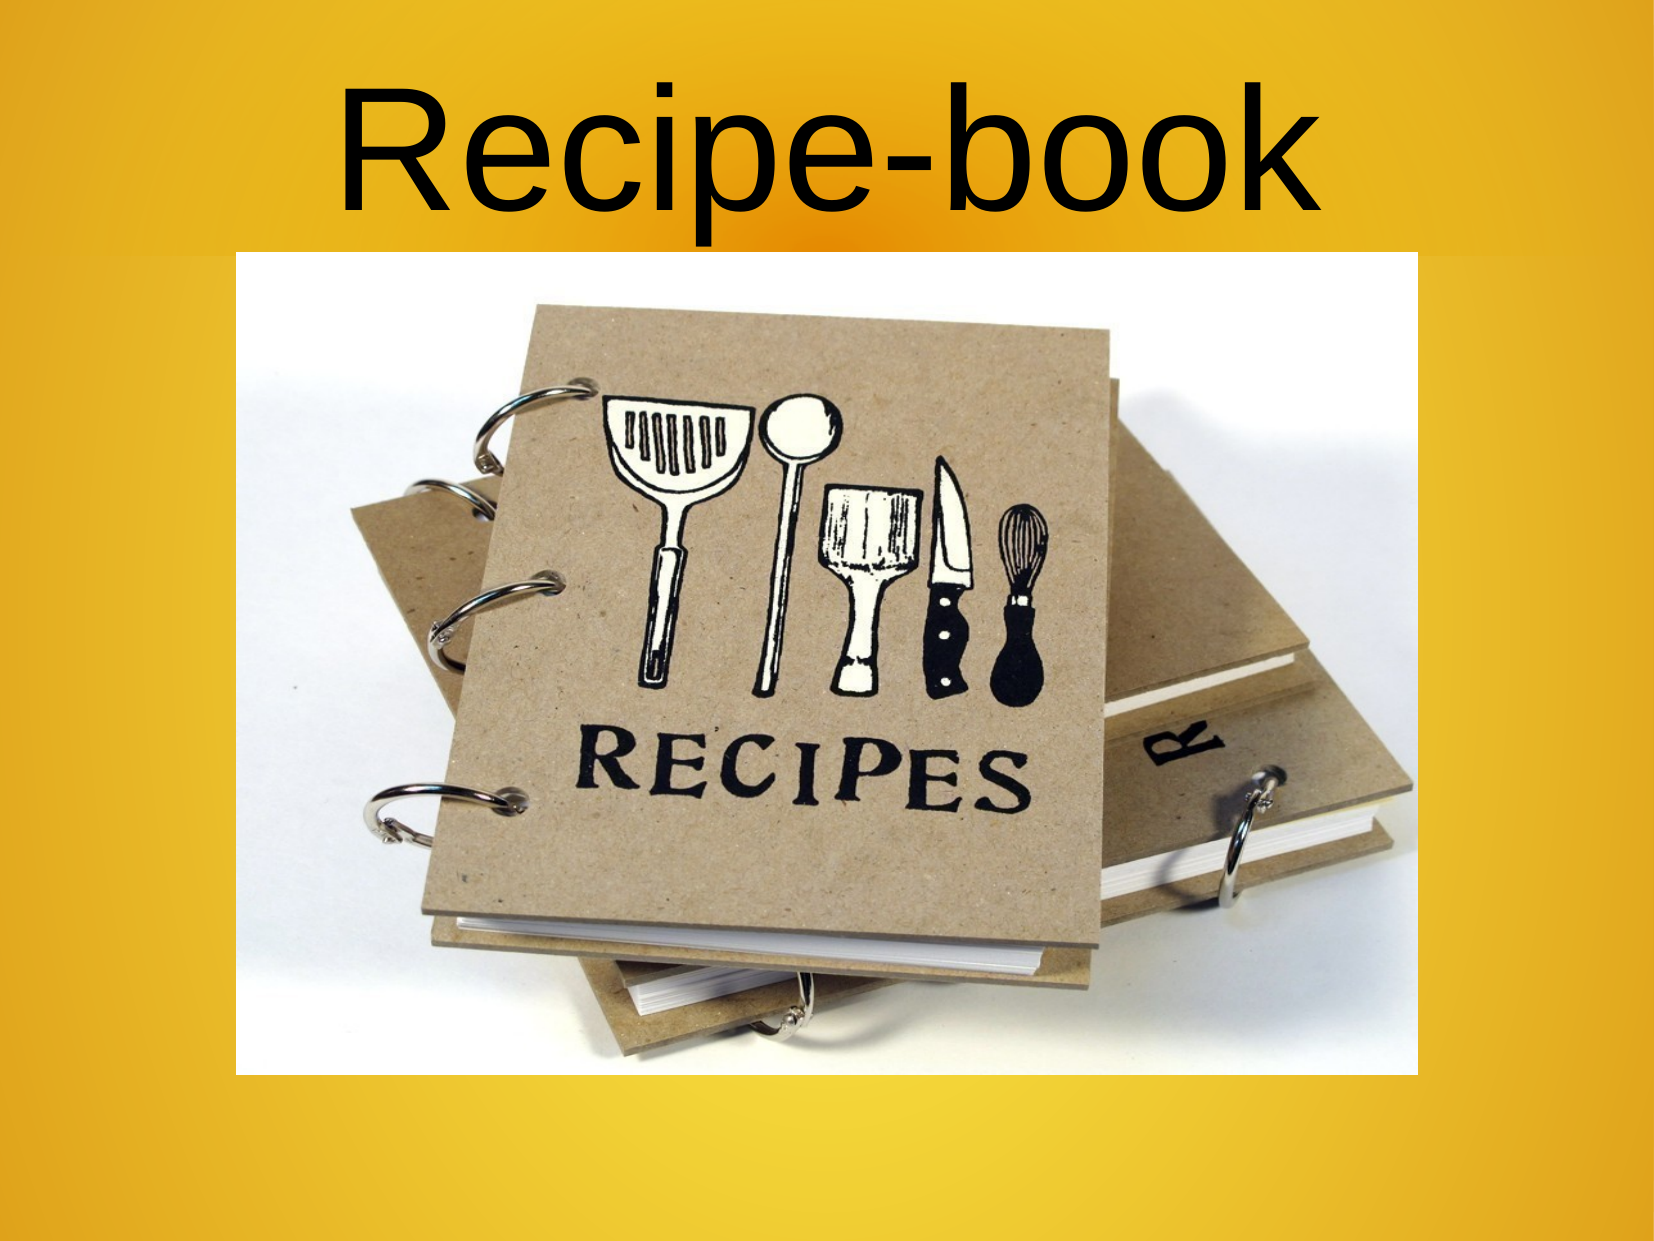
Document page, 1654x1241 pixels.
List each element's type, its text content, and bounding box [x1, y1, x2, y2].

picture [236, 252, 1418, 1075]
title Recipe-book [82, 47, 1571, 252]
